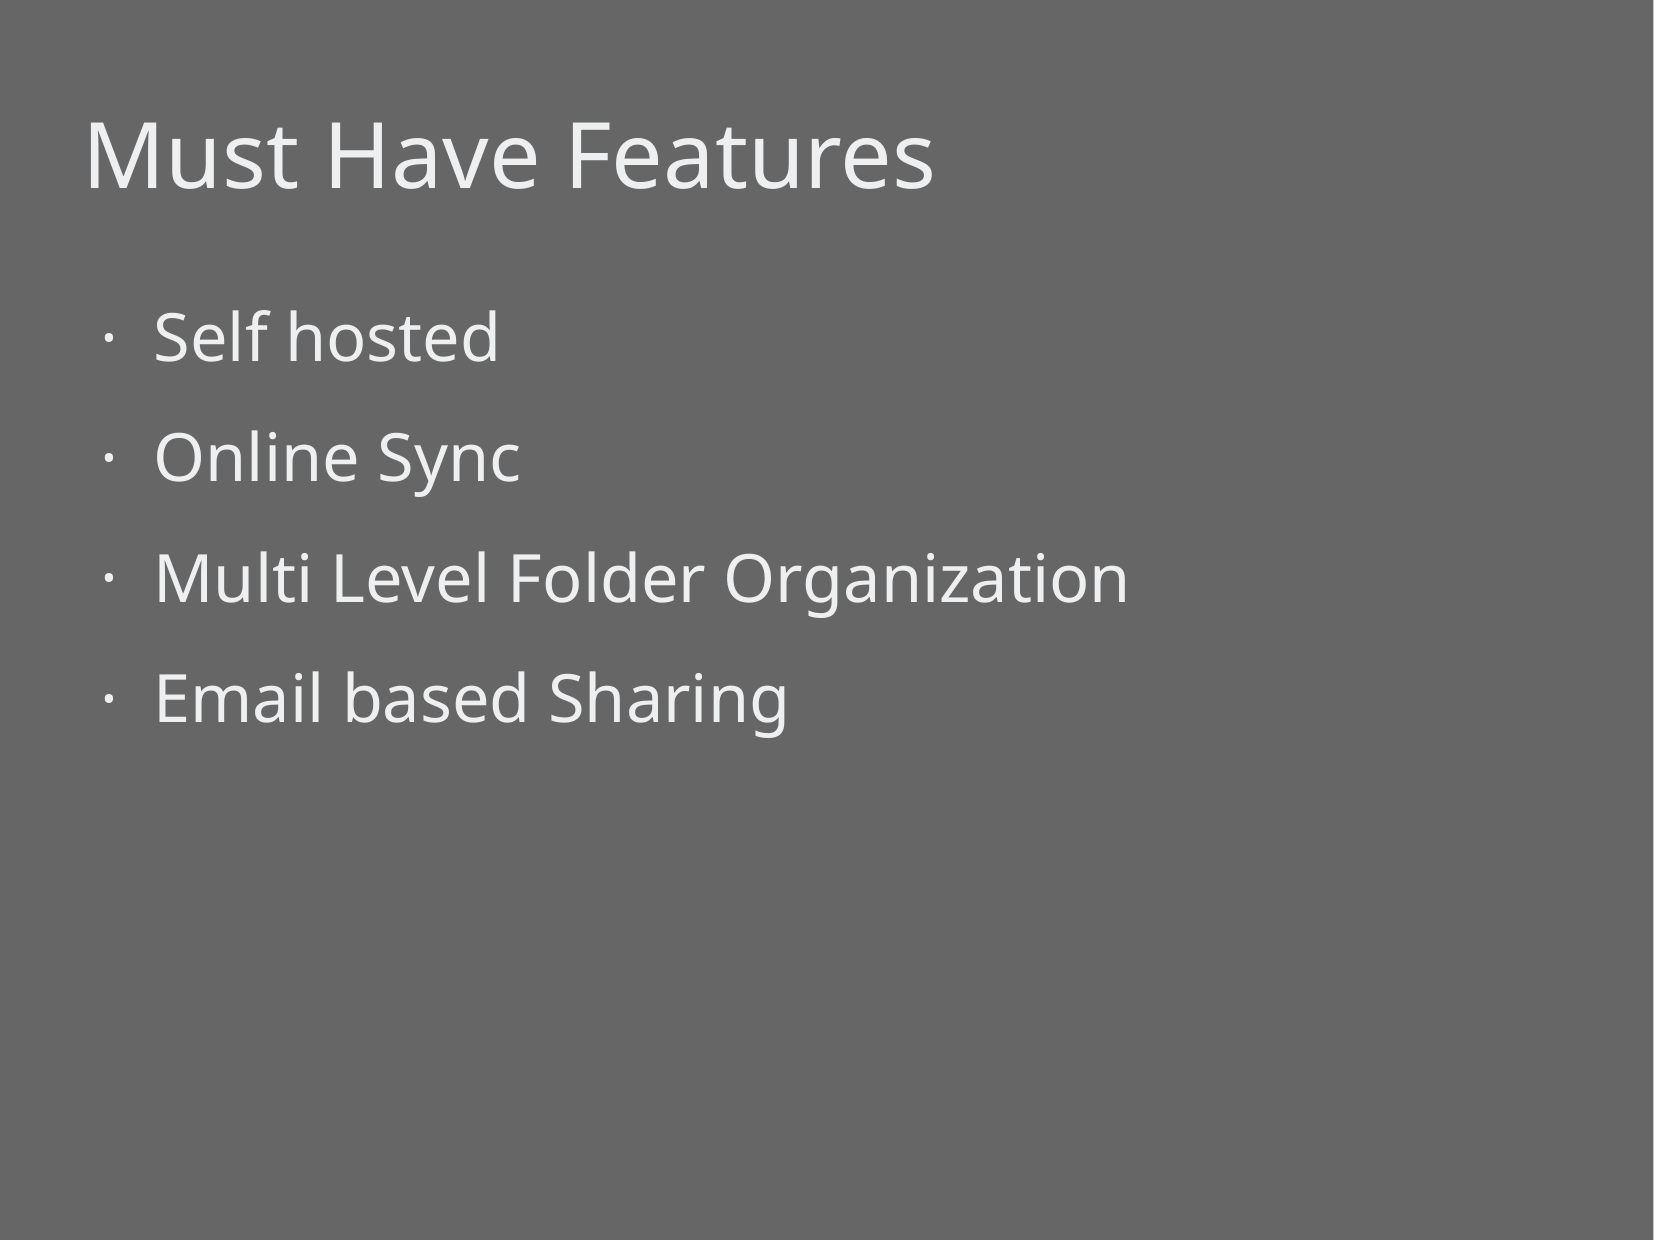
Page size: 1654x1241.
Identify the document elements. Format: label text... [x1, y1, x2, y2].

list Self hosted Online Sync Multi Level Folder Organization Email based Sharing [82, 290, 1571, 1094]
title Must Have Features [82, 56, 1571, 250]
